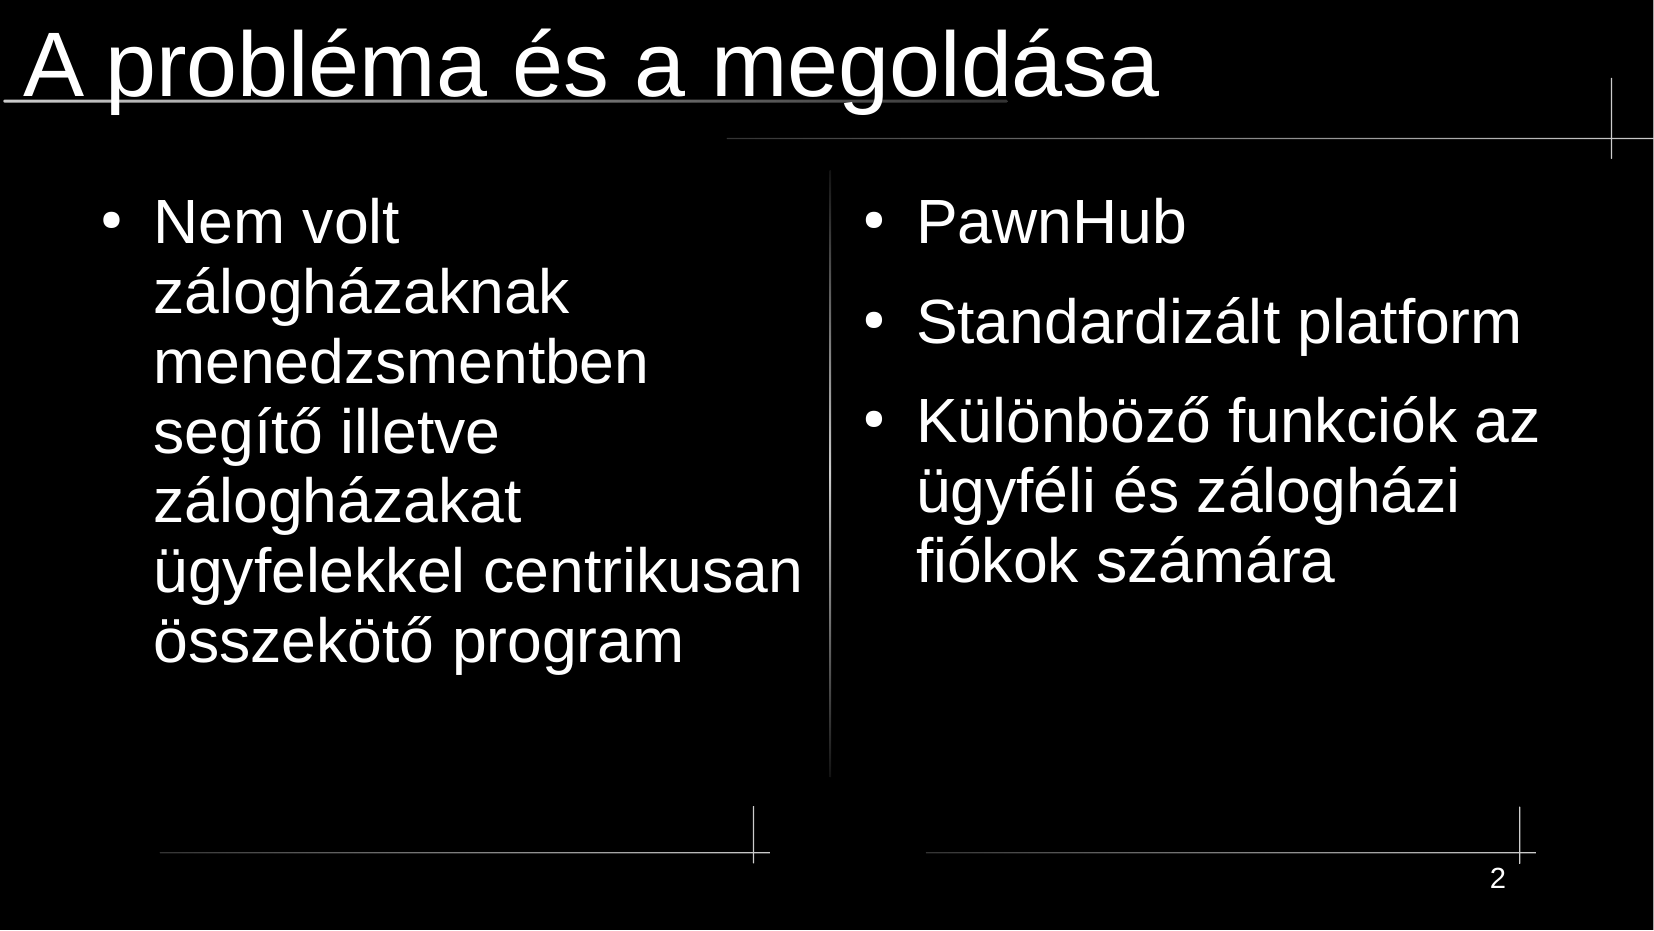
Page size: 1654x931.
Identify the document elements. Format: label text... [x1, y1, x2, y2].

title A probléma és a megoldása [23, 11, 1589, 119]
list Nem volt zálogházaknak menedzsmentben segítő illetve zálogházakat ügyfelekkel centrikusan összekötő program [82, 187, 809, 727]
list PawnHub Standardizált platform Különböző funkciók az ügyféli és zálogházi fiókok számára [845, 187, 1572, 727]
